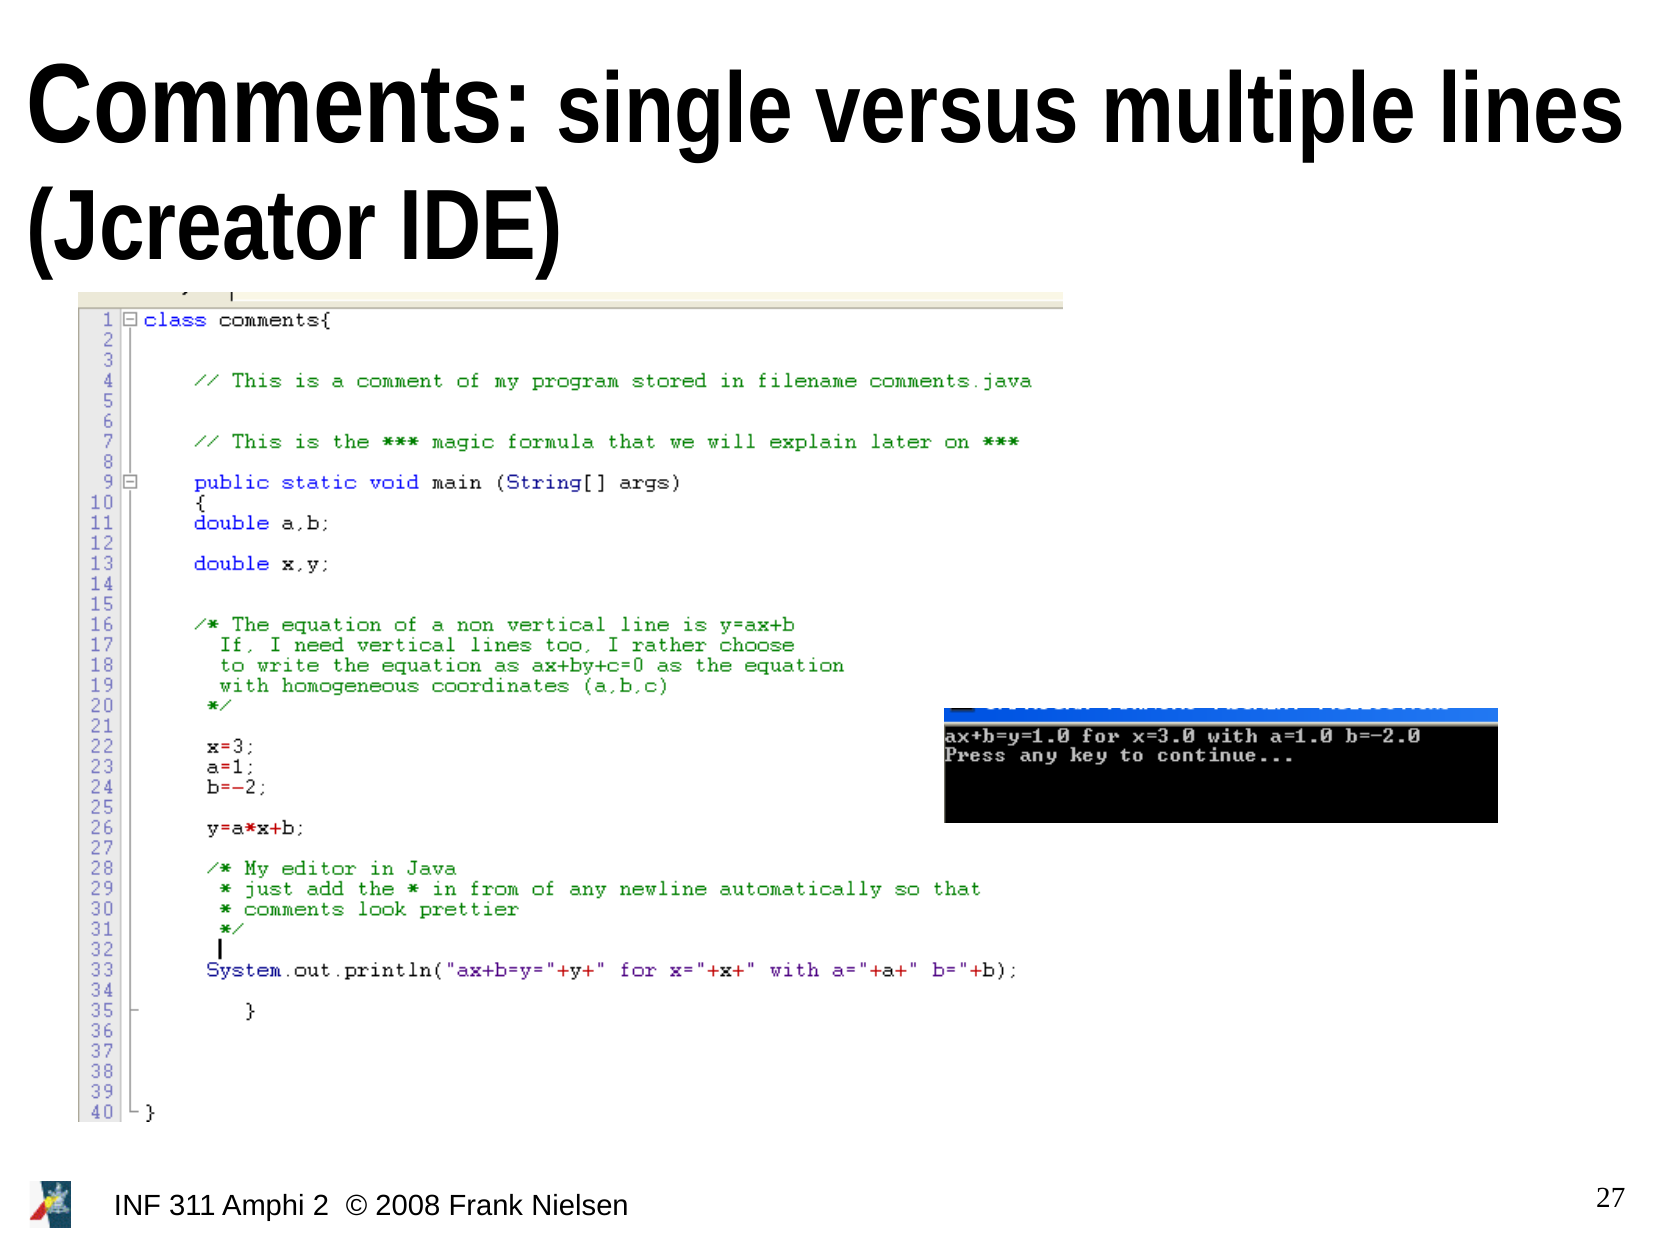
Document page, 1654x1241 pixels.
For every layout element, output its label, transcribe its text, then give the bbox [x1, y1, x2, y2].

text_box Comments: single versus multiple lines (Jcreator IDE) [11, 29, 1641, 288]
picture [78, 292, 1498, 1123]
picture [29, 1181, 71, 1228]
